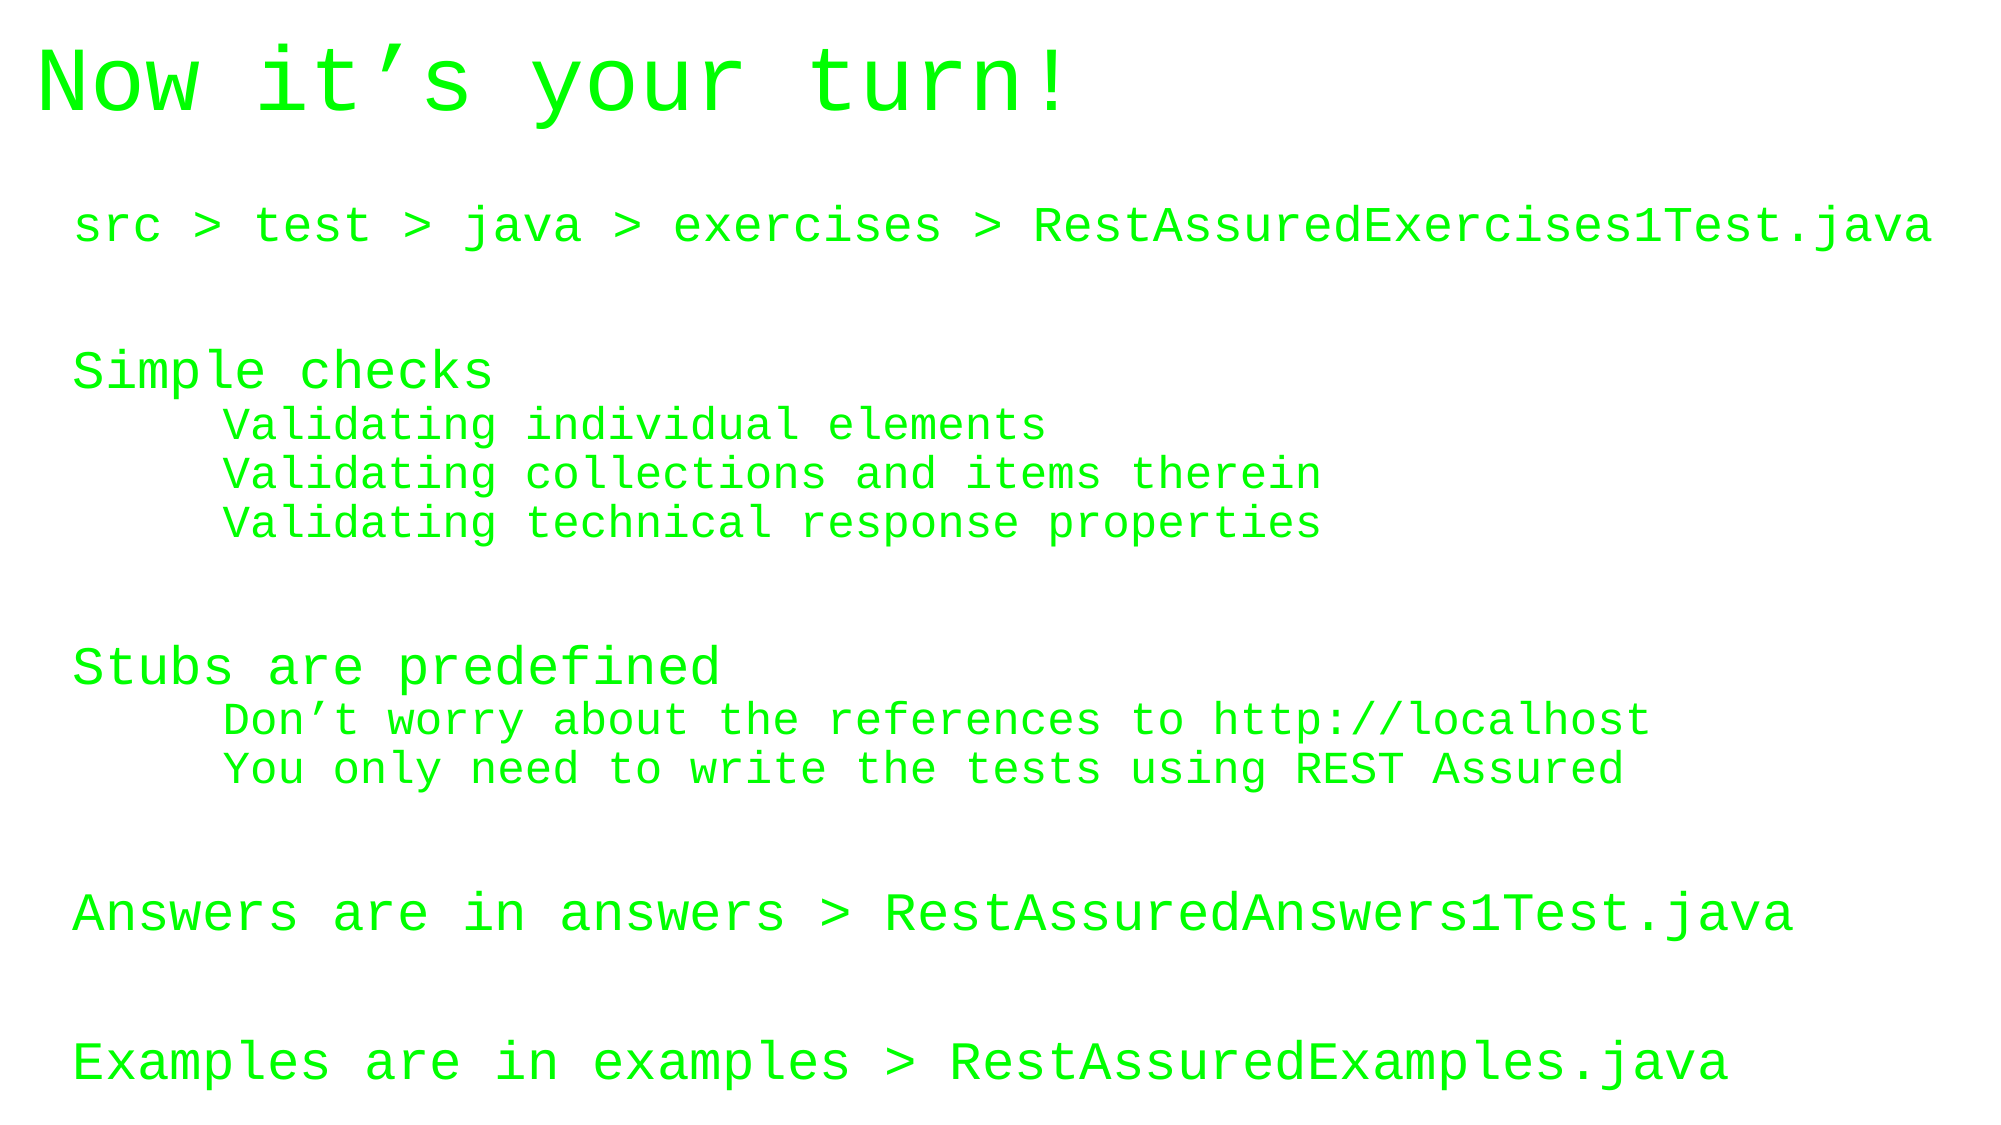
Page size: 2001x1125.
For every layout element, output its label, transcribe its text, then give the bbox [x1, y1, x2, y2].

title Now it’s your turn! [20, 0, 1746, 162]
list src > test > java > exercises > RestAssuredExercises1Test.java Simple checks Validating individual elements Validating collections and items therein Validating technical response properties Stubs are predefined Don’t worry about the references to http://localhost You only need to write the tests using REST Assured Answers are in answers > RestAssuredAnswers1Test.java Examples are in examples > RestAssuredExamples.java [20, 200, 1990, 1099]
